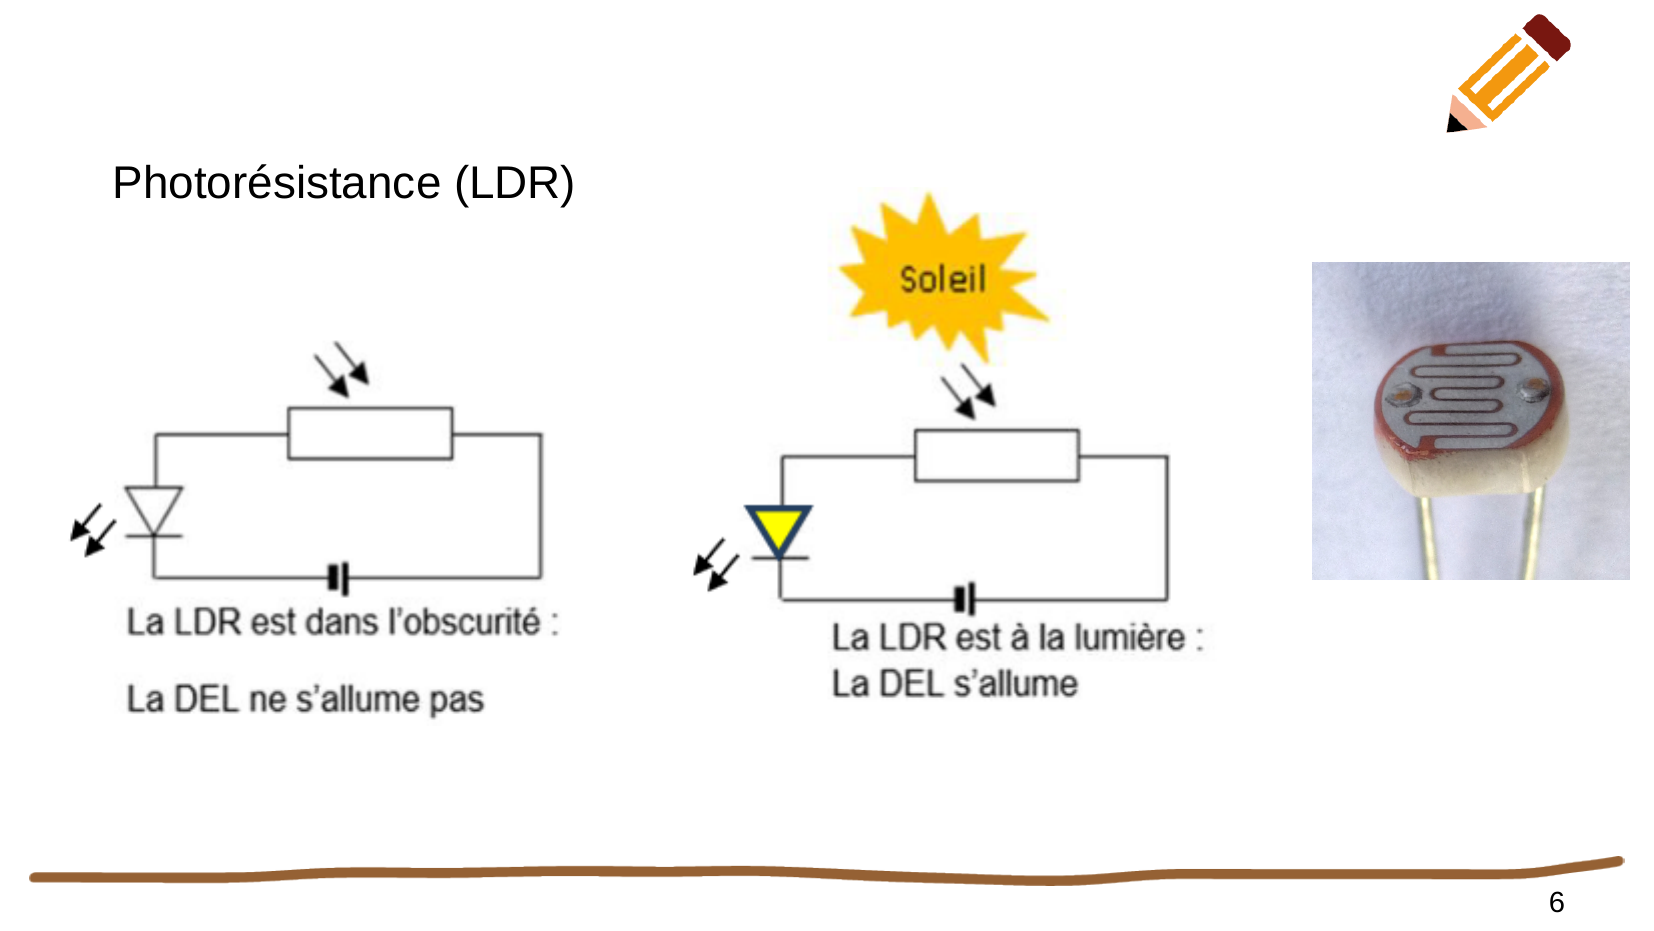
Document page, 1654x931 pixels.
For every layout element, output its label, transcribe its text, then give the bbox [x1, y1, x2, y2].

picture [55, 187, 1217, 726]
picture [29, 856, 1625, 886]
picture [1446, 14, 1571, 133]
picture [1312, 262, 1630, 580]
text_box Photorésistance (LDR) [97, 150, 601, 226]
